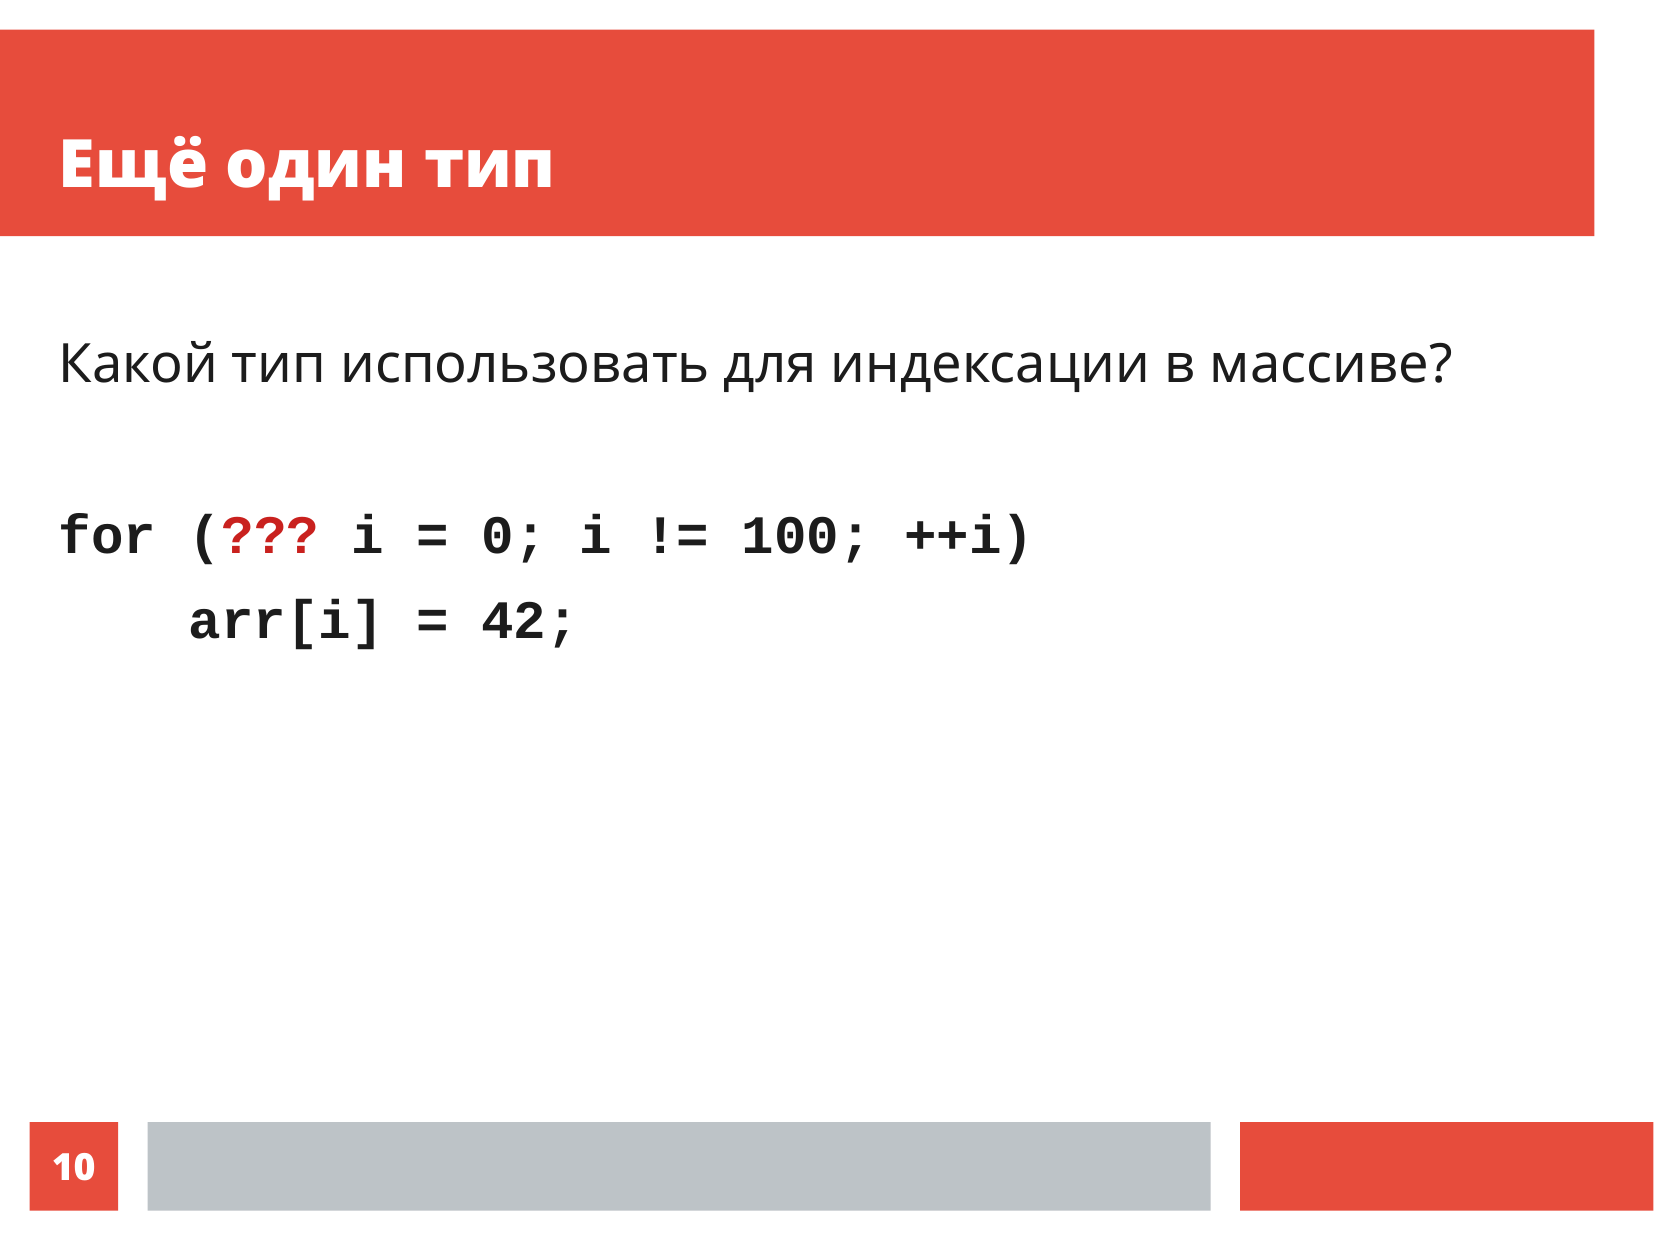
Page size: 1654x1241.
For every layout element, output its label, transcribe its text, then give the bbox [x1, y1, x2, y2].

list Какой тип использовать для индексации в массиве? for (??? i = 0; i != 100; ++i) arr[i] = 42; [59, 324, 1565, 1093]
title Ещё один тип [59, 59, 1595, 207]
